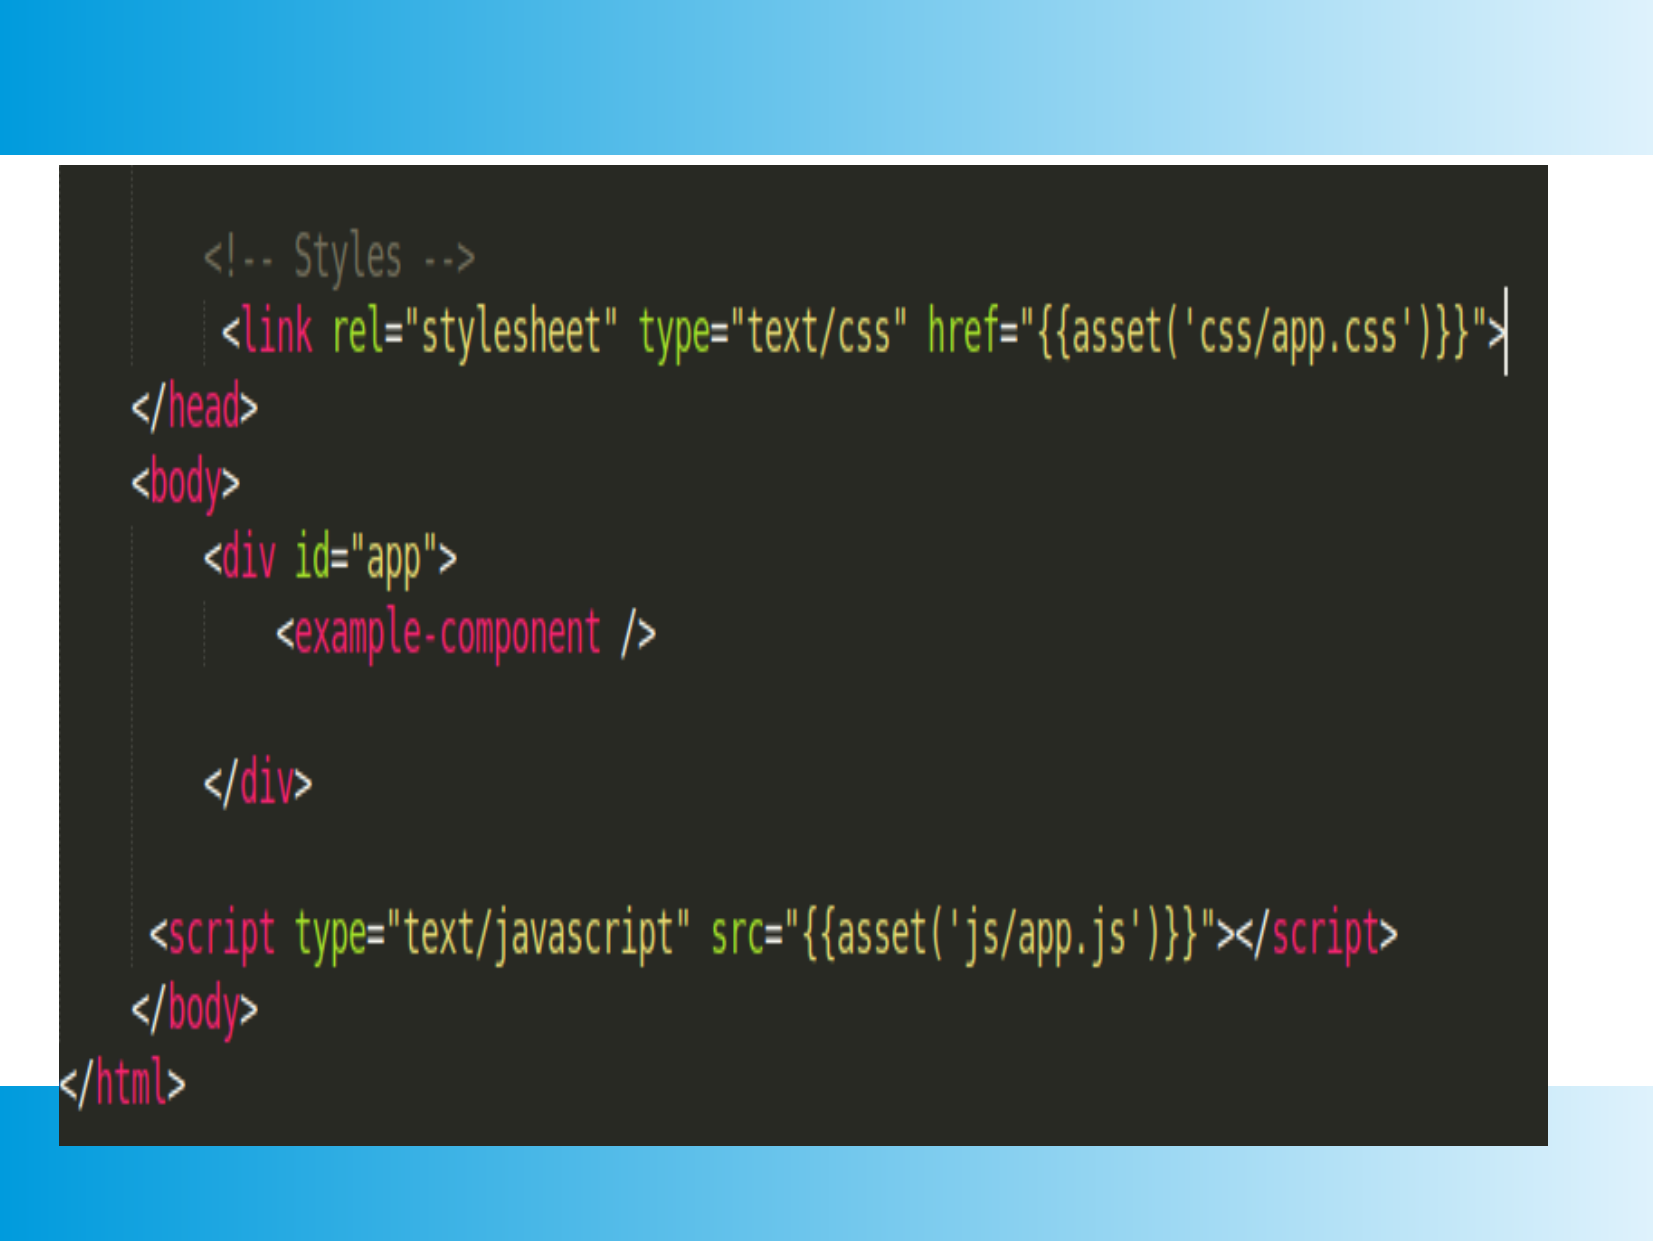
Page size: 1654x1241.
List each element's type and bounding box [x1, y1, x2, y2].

picture [59, 165, 1548, 1241]
